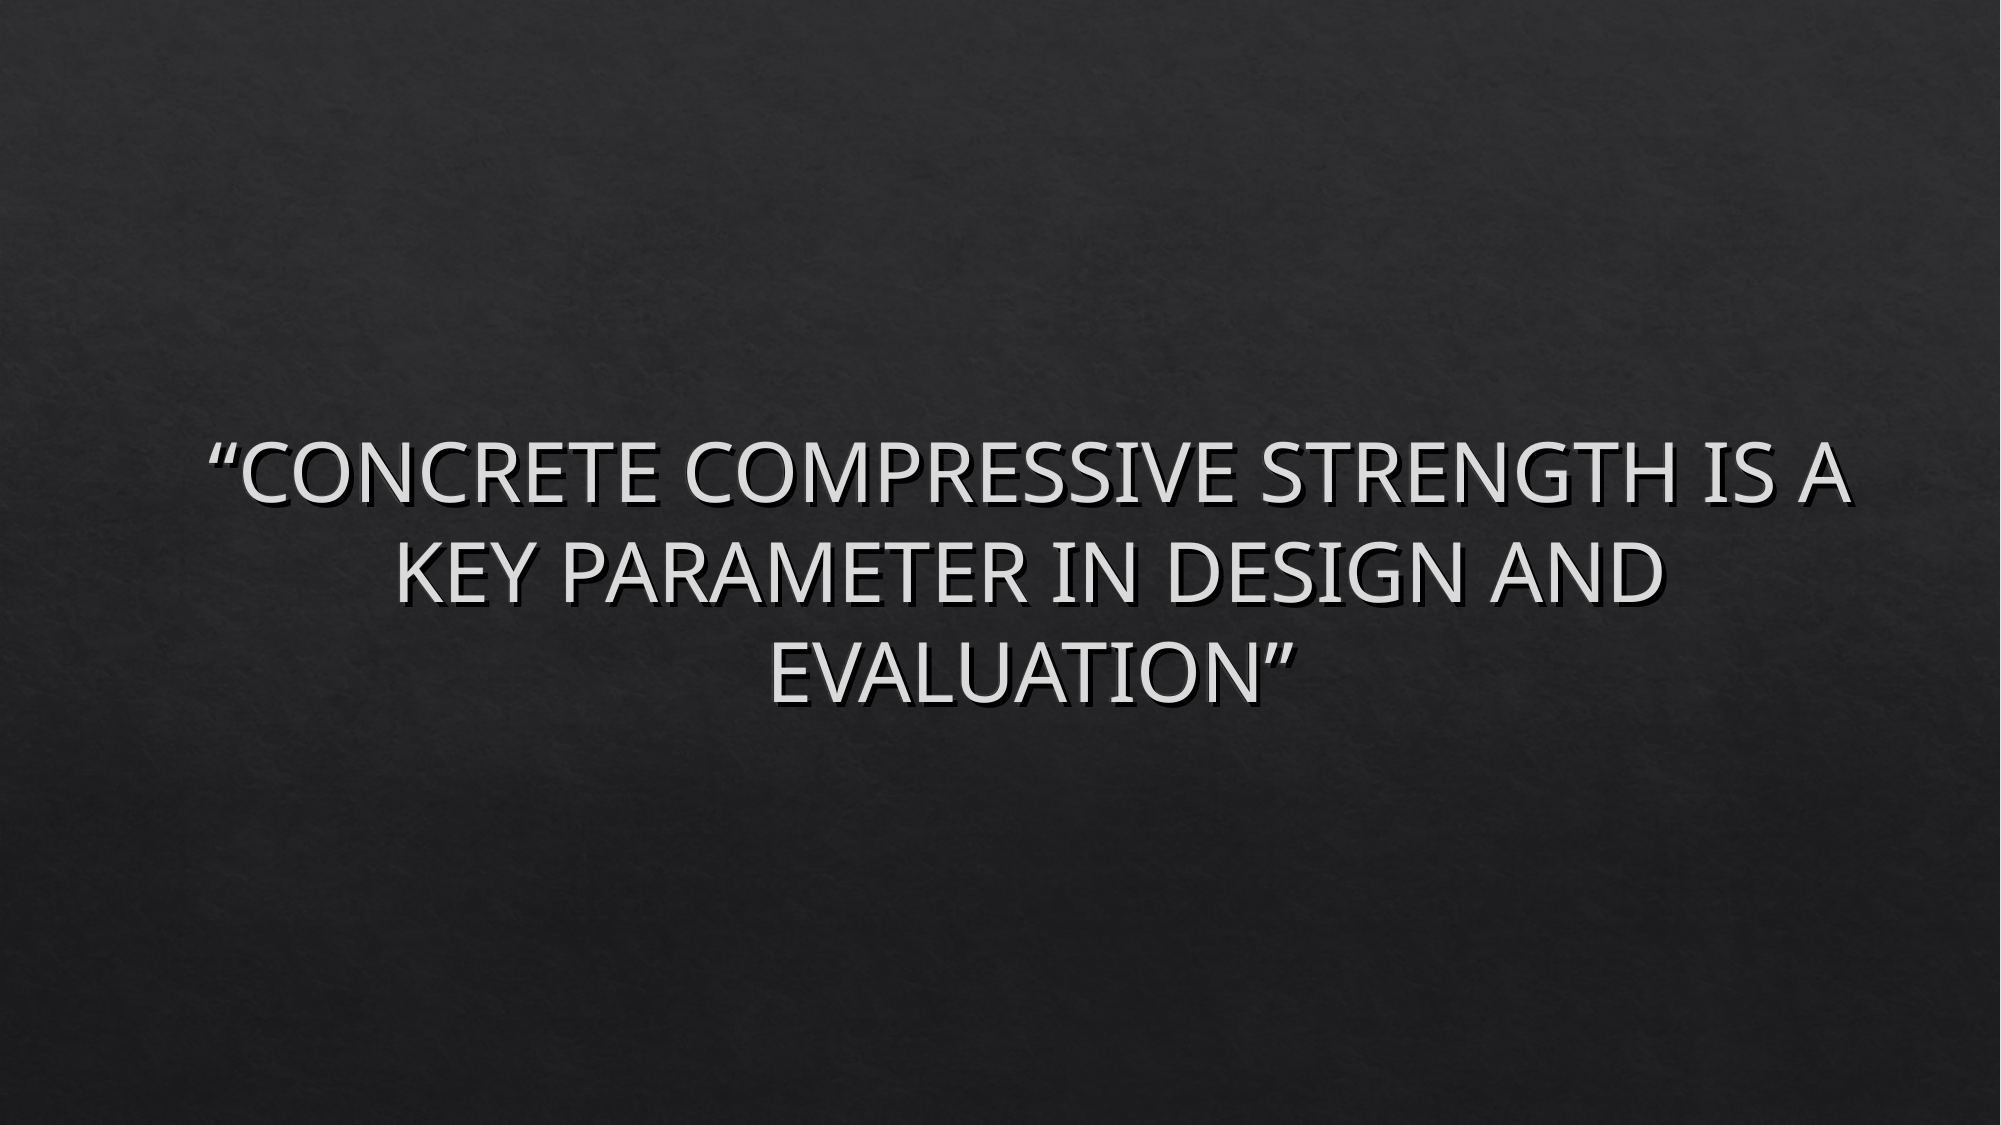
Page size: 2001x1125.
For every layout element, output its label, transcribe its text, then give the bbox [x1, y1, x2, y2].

title “CONCRETE COMPRESSIVE STRENGTH IS A KEY PARAMETER IN DESIGN AND EVALUATION” [181, 135, 1880, 1003]
